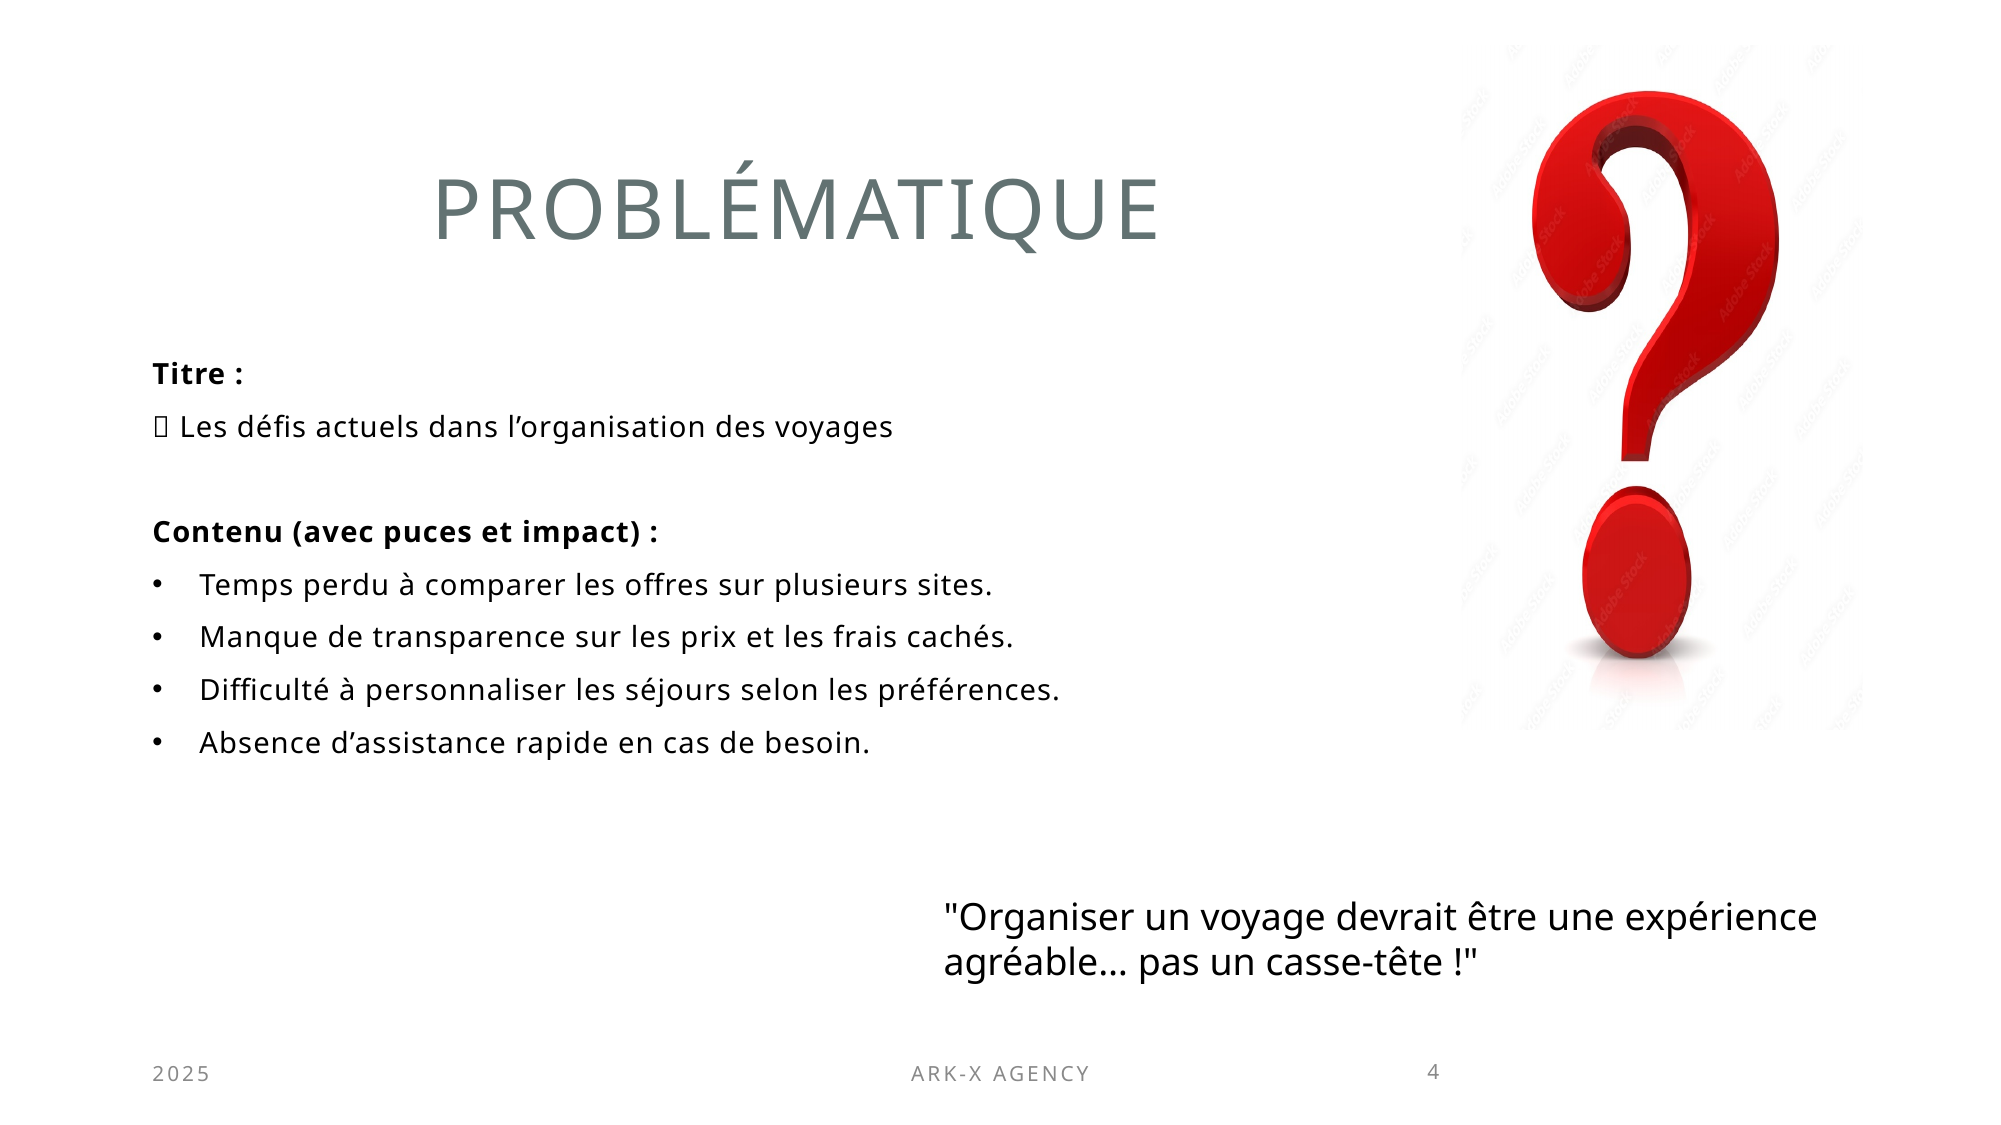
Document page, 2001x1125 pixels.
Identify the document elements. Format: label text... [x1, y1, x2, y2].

picture [1461, 45, 1863, 730]
text_box 2025 [137, 1042, 588, 1103]
list Titre : 🚨 Les défis actuels dans l’organisation des voyages Contenu (avec puces et impact) : Temps perdu à comparer les offres sur plusieurs sites. Manque de transparence sur les prix et les frais cachés. Difficulté à personnaliser les séjours selon les préférences. Absence d’assistance rapide en cas de besoin. [137, 330, 1366, 795]
text_box Ark-x agency [662, 1042, 1338, 1103]
text_box 3 [1412, 1042, 1863, 1103]
text_box "Organiser un voyage devrait être une expérience agréable… pas un casse-tête !" [928, 885, 1929, 992]
title Problématique [255, 147, 1338, 266]
